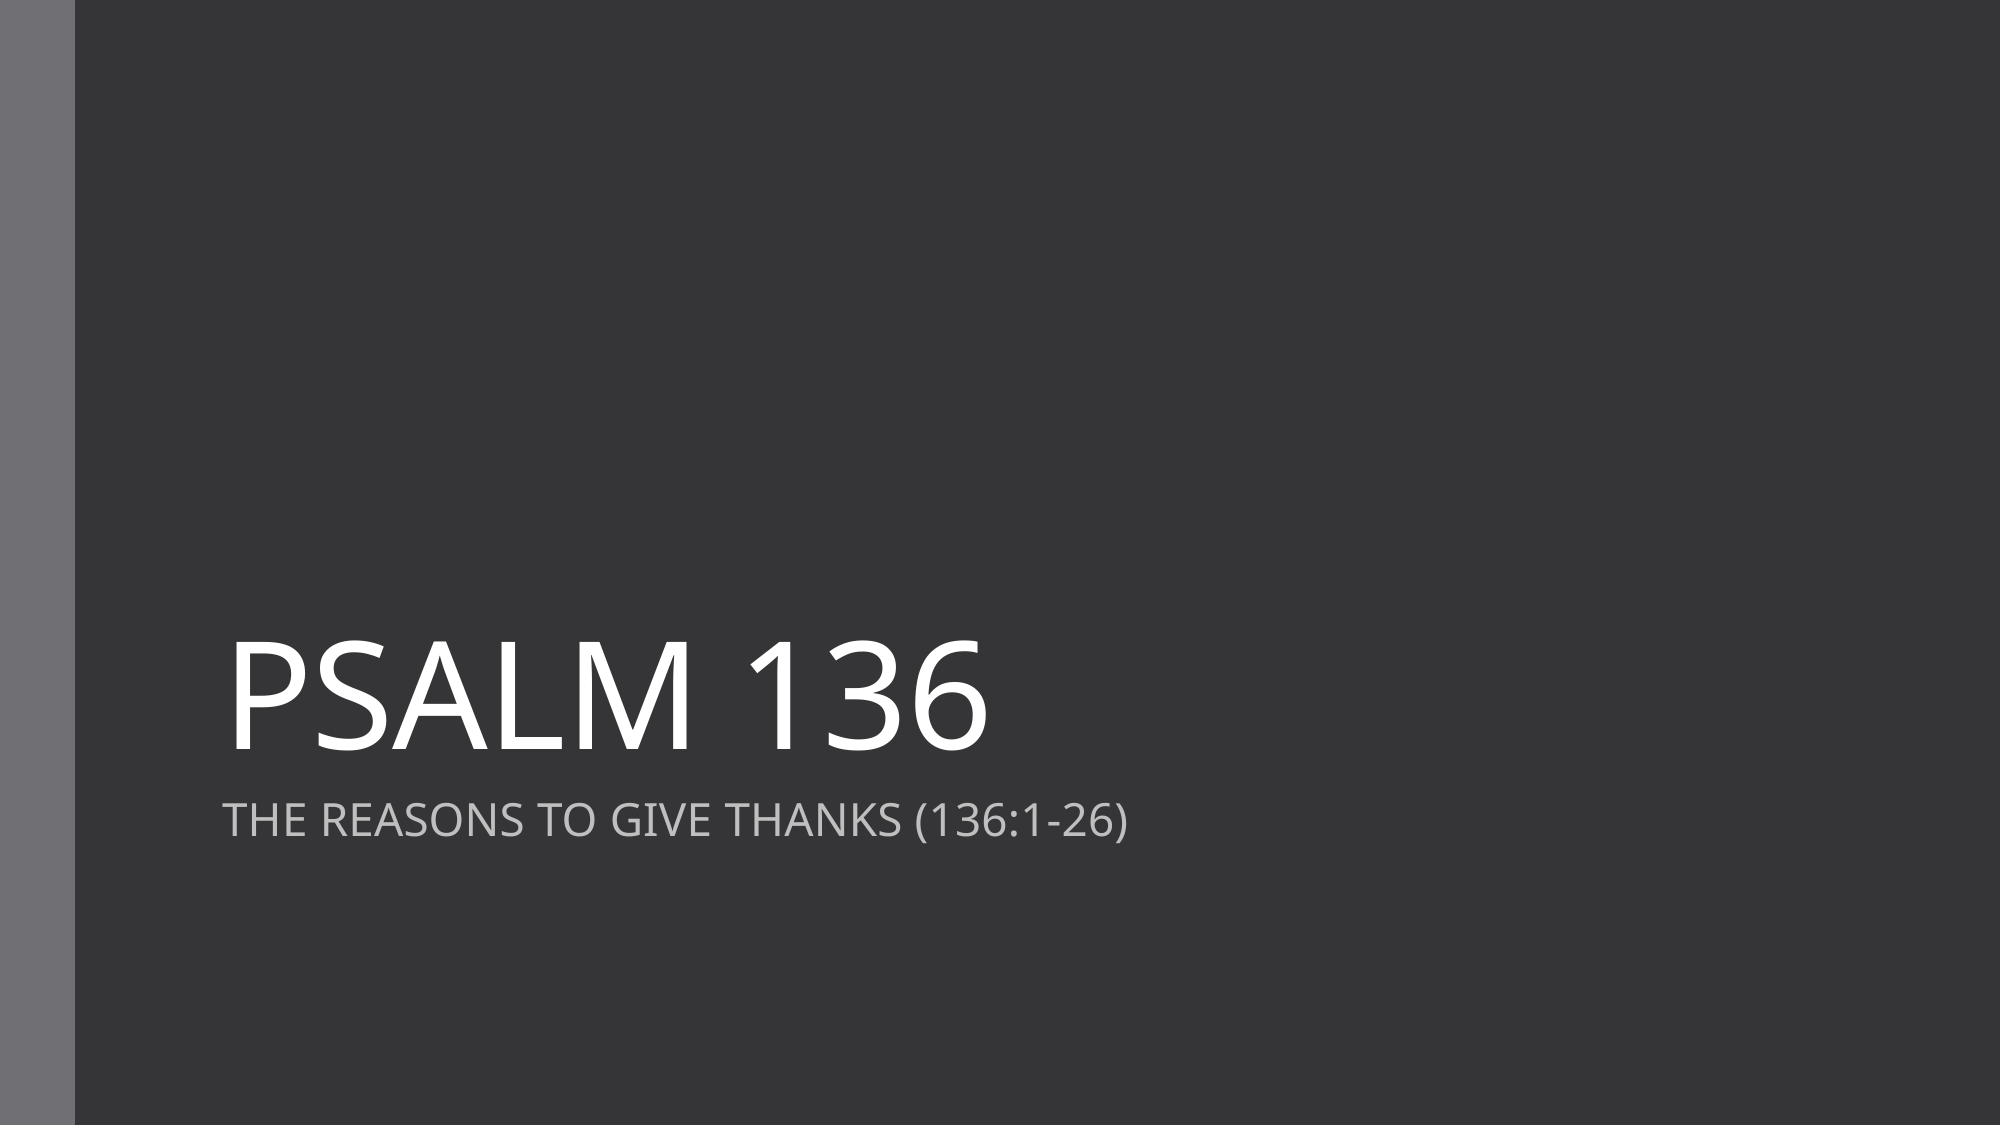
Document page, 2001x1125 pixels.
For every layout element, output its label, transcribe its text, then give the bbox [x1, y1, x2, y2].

subtitle THE REASONS TO GIVE THANKS (136:1-26) [206, 787, 1752, 1066]
title PSALM 136 [206, 124, 1752, 787]
